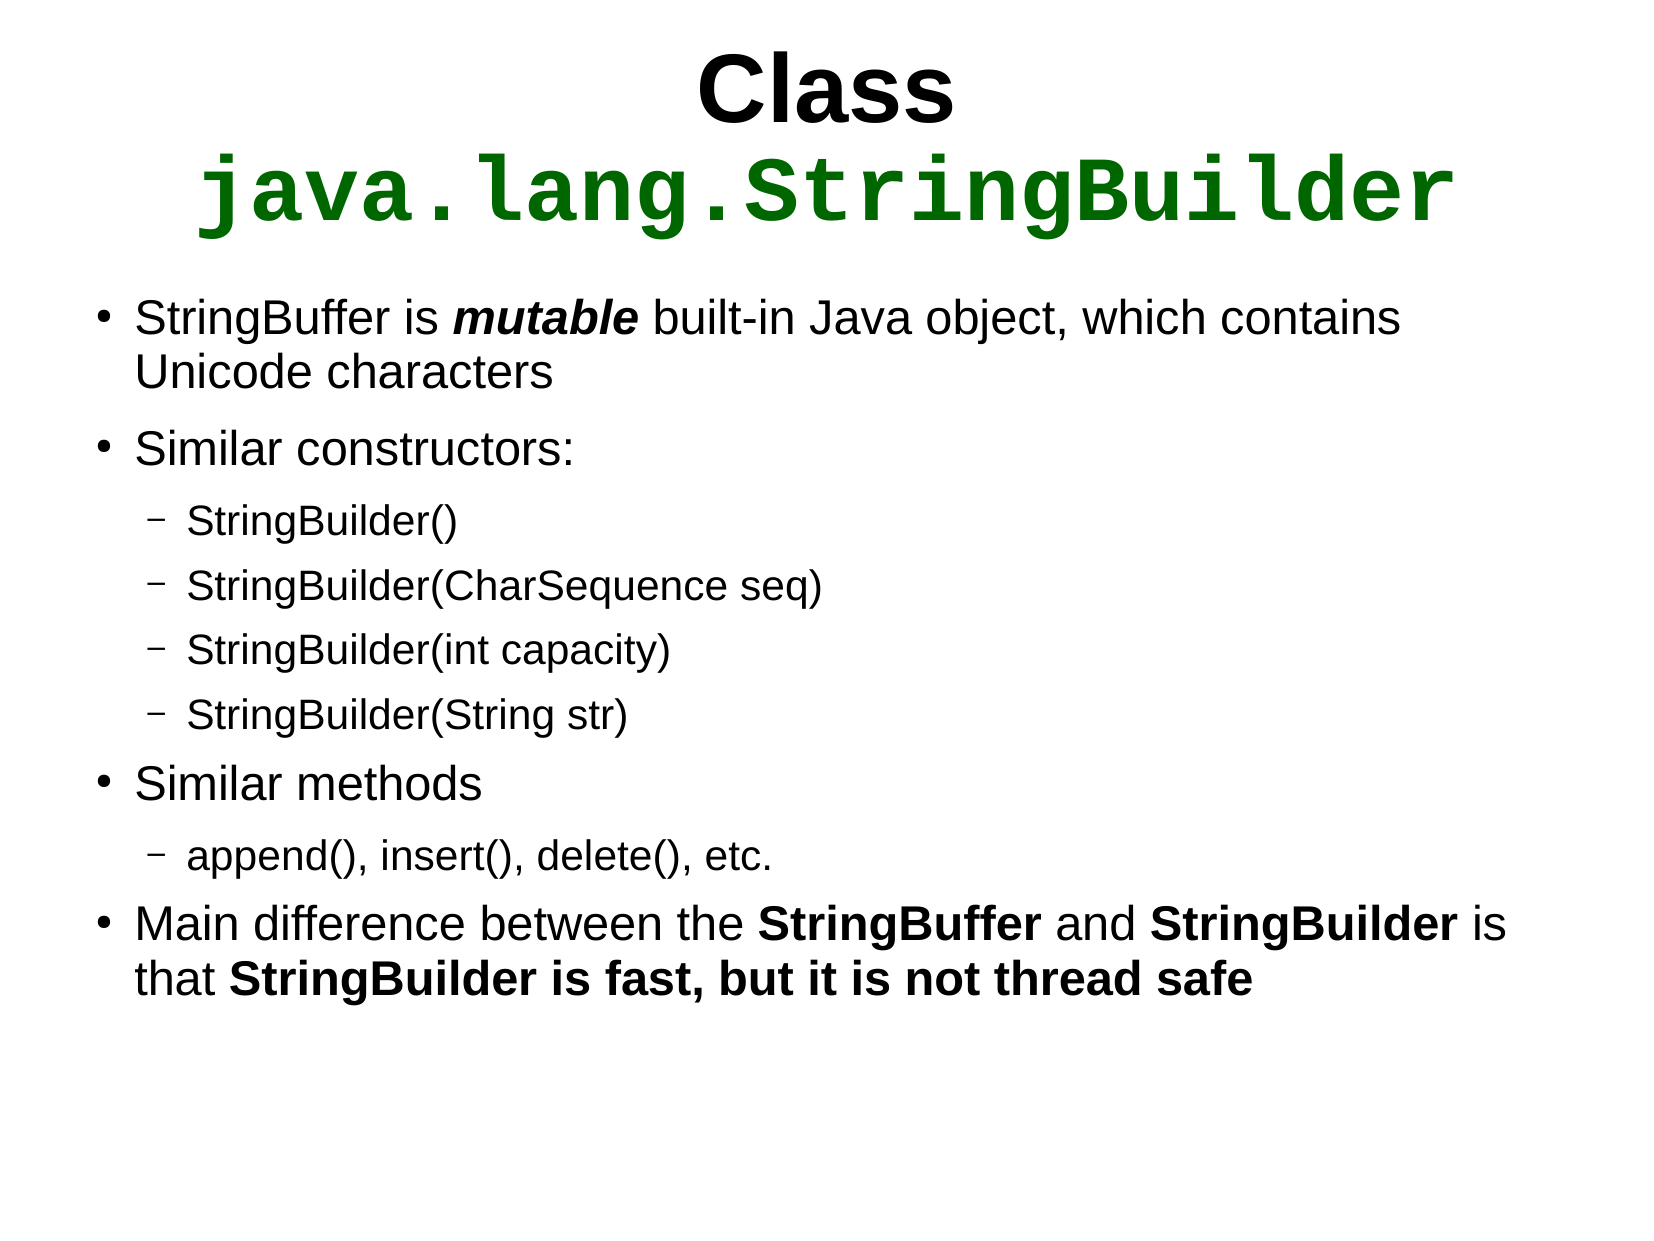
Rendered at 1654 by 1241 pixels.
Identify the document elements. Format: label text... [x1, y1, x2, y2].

list StringBuffer is mutable built-in Java object, which contains Unicode characters Similar constructors: StringBuilder() StringBuilder(CharSequence seq) StringBuilder(int capacity) StringBuilder(String str) Similar methods append(), insert(), delete(), etc. Main difference between the StringBuffer and StringBuilder is that StringBuilder is fast, but it is not thread safe [82, 290, 1538, 1010]
title Class java.lang.StringBuilder [82, 19, 1571, 287]
